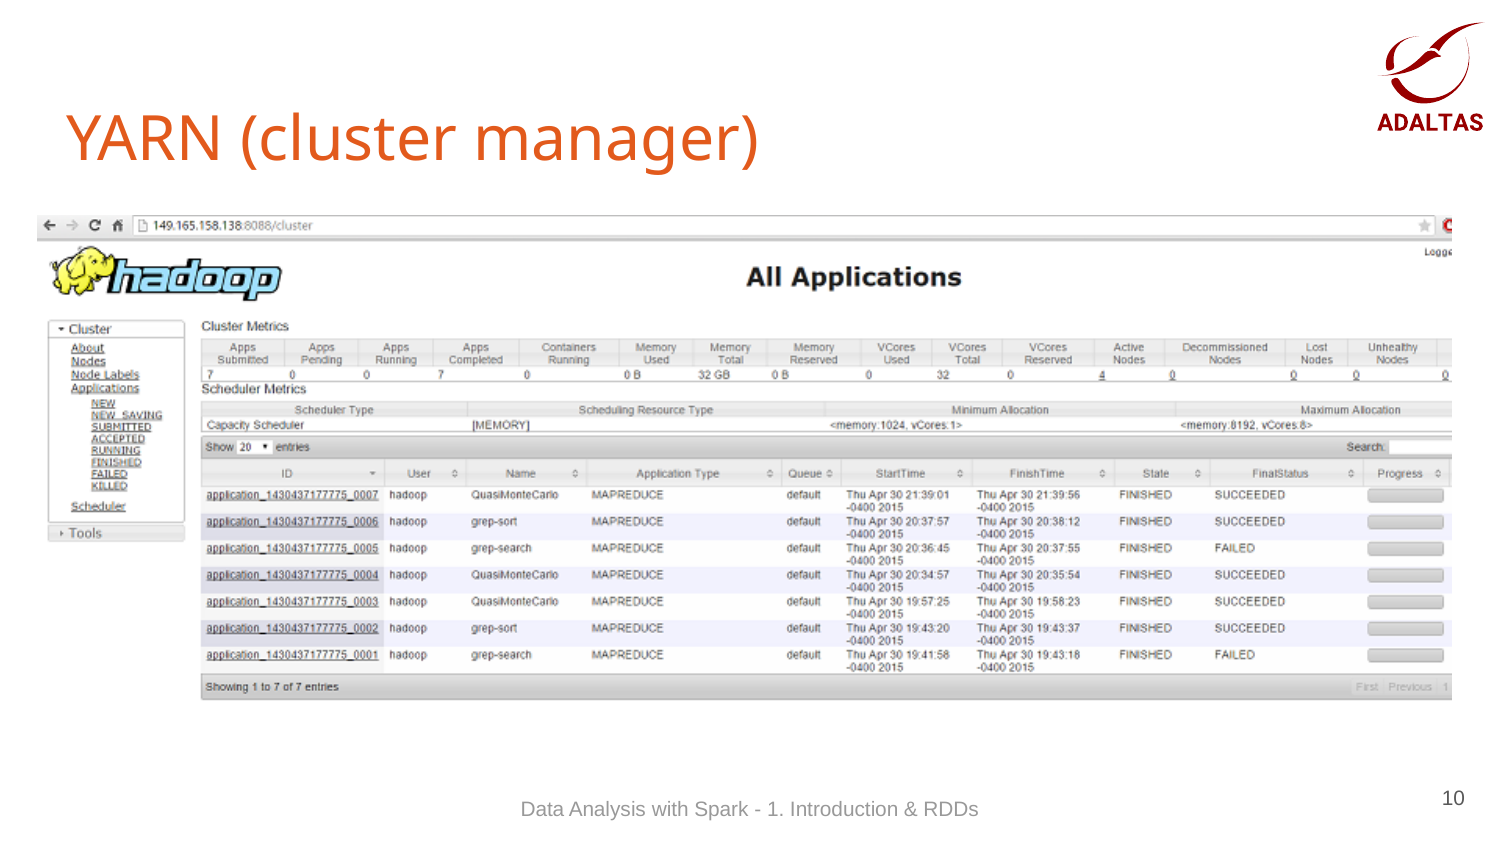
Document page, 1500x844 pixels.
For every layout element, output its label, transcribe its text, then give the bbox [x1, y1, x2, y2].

text_box Data Analysis with Spark - 1. Introduction & RDDs [480, 781, 1020, 830]
picture [37, 215, 1452, 705]
slide_number <number> [1389, 764, 1480, 830]
title YARN (cluster manager) [51, 71, 1184, 166]
